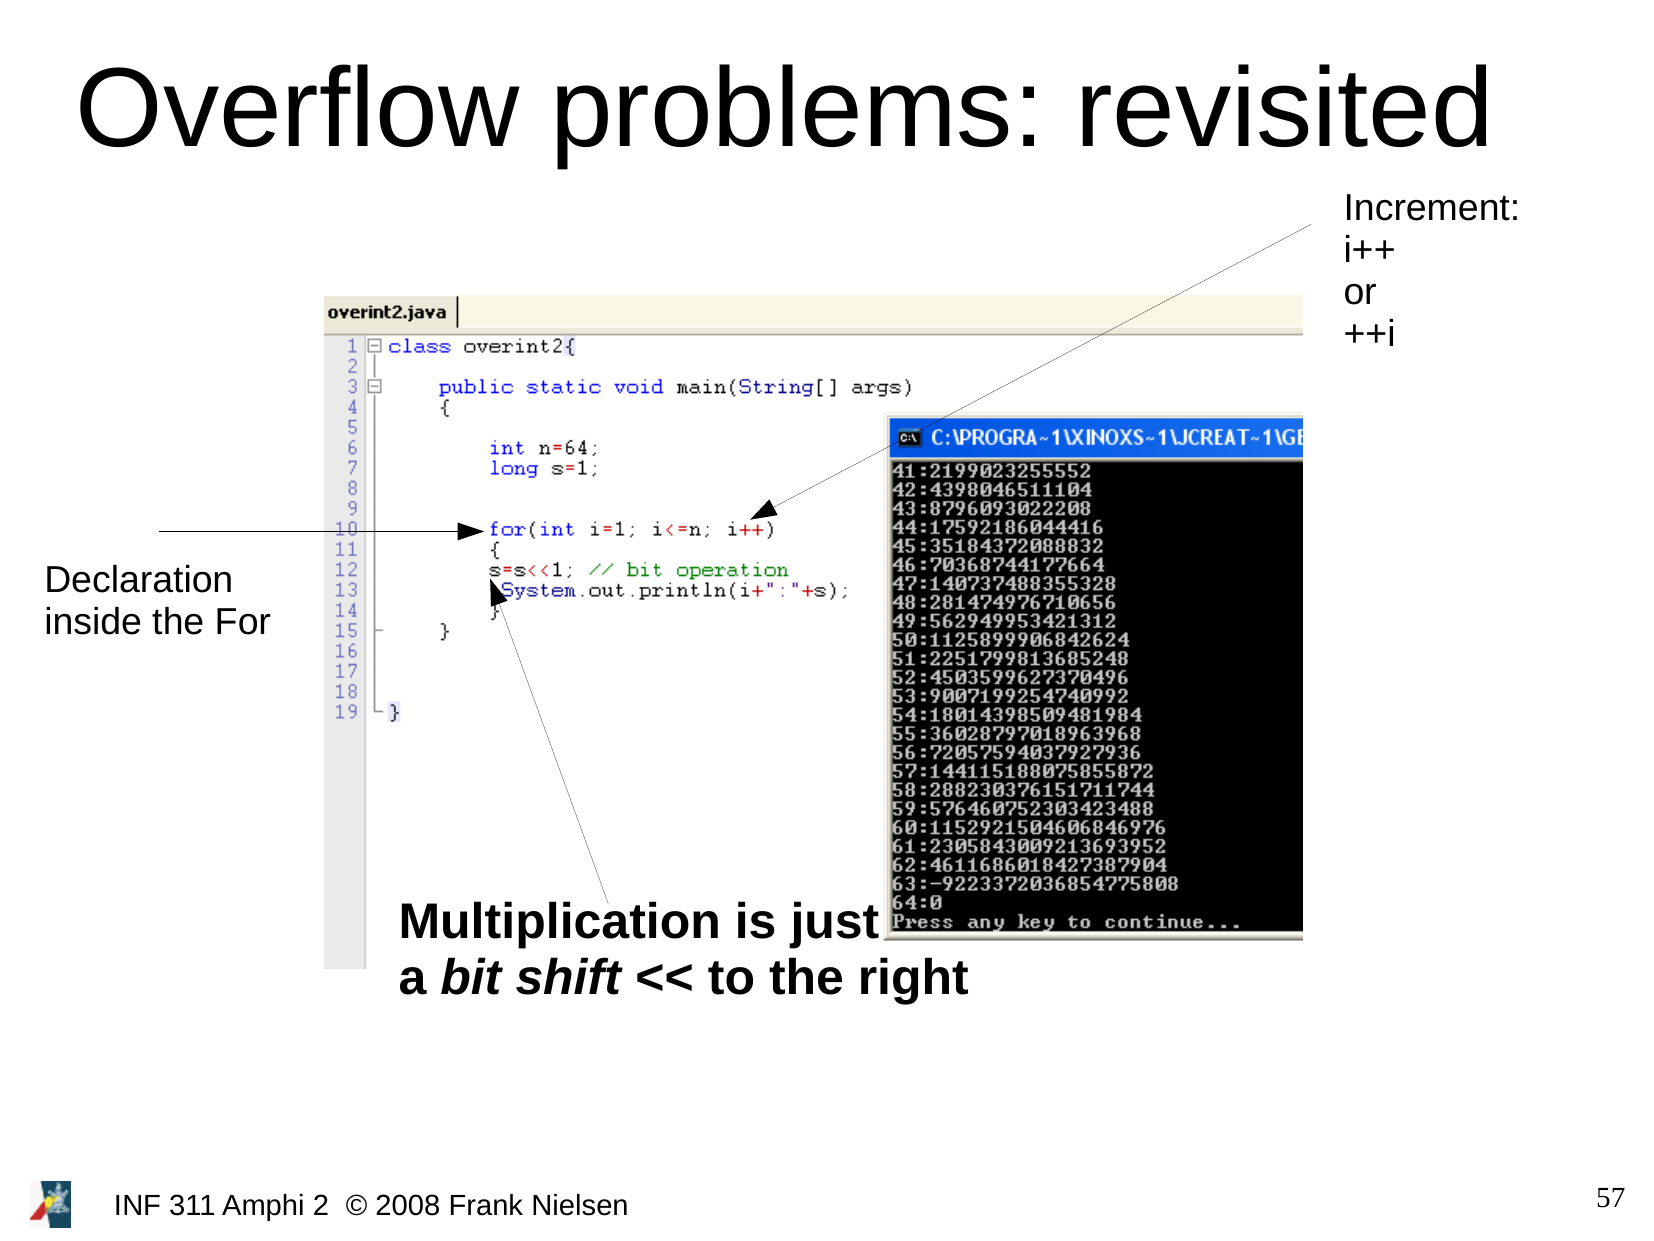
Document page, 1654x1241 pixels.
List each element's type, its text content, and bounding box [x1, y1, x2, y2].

text_box Declaration inside the For [29, 550, 286, 650]
text_box [974, 797, 1004, 869]
picture [29, 1181, 71, 1228]
text_box Overflow problems: revisited [29, 36, 1595, 178]
text_box Multiplication is just a bit shift << to the right [383, 885, 985, 1015]
picture [324, 295, 1303, 969]
text_box Increment: i++ or ++i [1328, 179, 1536, 363]
